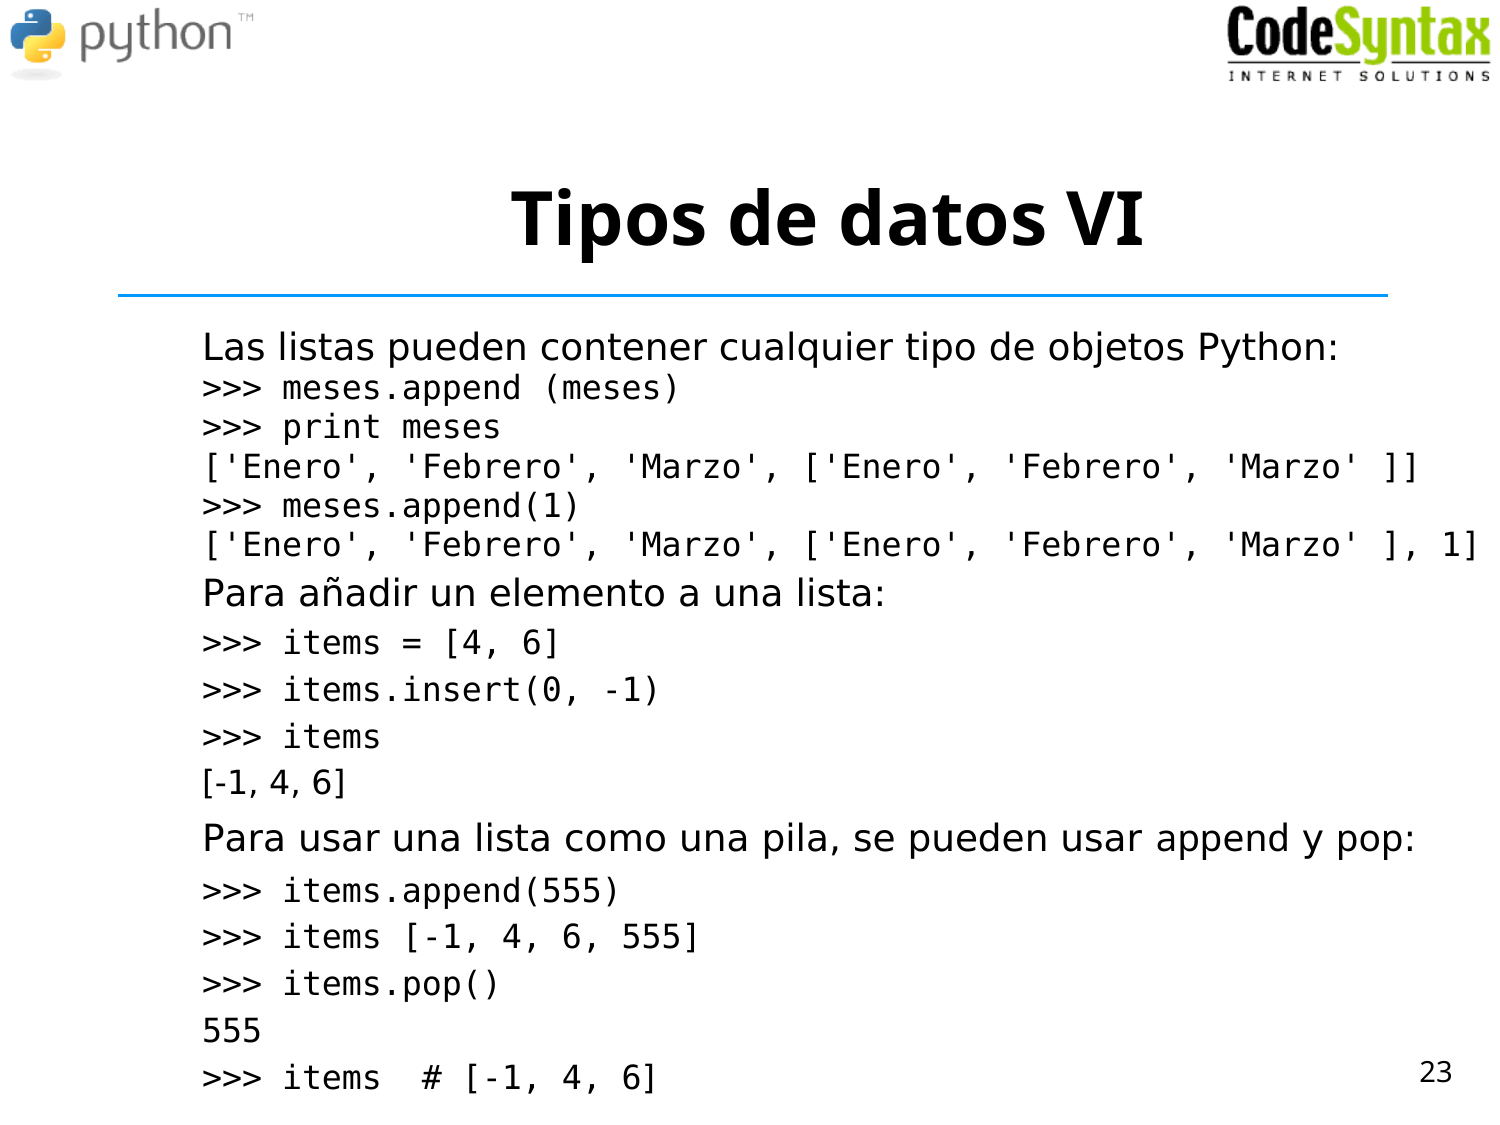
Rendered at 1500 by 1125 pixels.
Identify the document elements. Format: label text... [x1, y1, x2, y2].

picture [0, 0, 286, 92]
title Tipos de datos VI [188, 35, 1468, 276]
list Las listas pueden contener cualquier tipo de objetos Python: >>> meses.append (meses) >>> print meses ['Enero', 'Febrero', 'Marzo', ['Enero', 'Febrero', 'Marzo' ]] >>> meses.append(1) ['Enero', 'Febrero', 'Marzo', ['Enero', 'Febrero', 'Marzo' ], 1] Para añadir un elemento a una lista: >>> items = [4, 6] >>> items.insert(0, -1) >>> items [-1, 4, 6] Para usar una lista como una pila, se pueden usar append y pop: >>> items.append(555) >>> items [-1, 4, 6, 555] >>> items.pop() 555 >>> items # [-1, 4, 6] [112, 324, 1500, 1107]
picture [1226, 5, 1500, 83]
